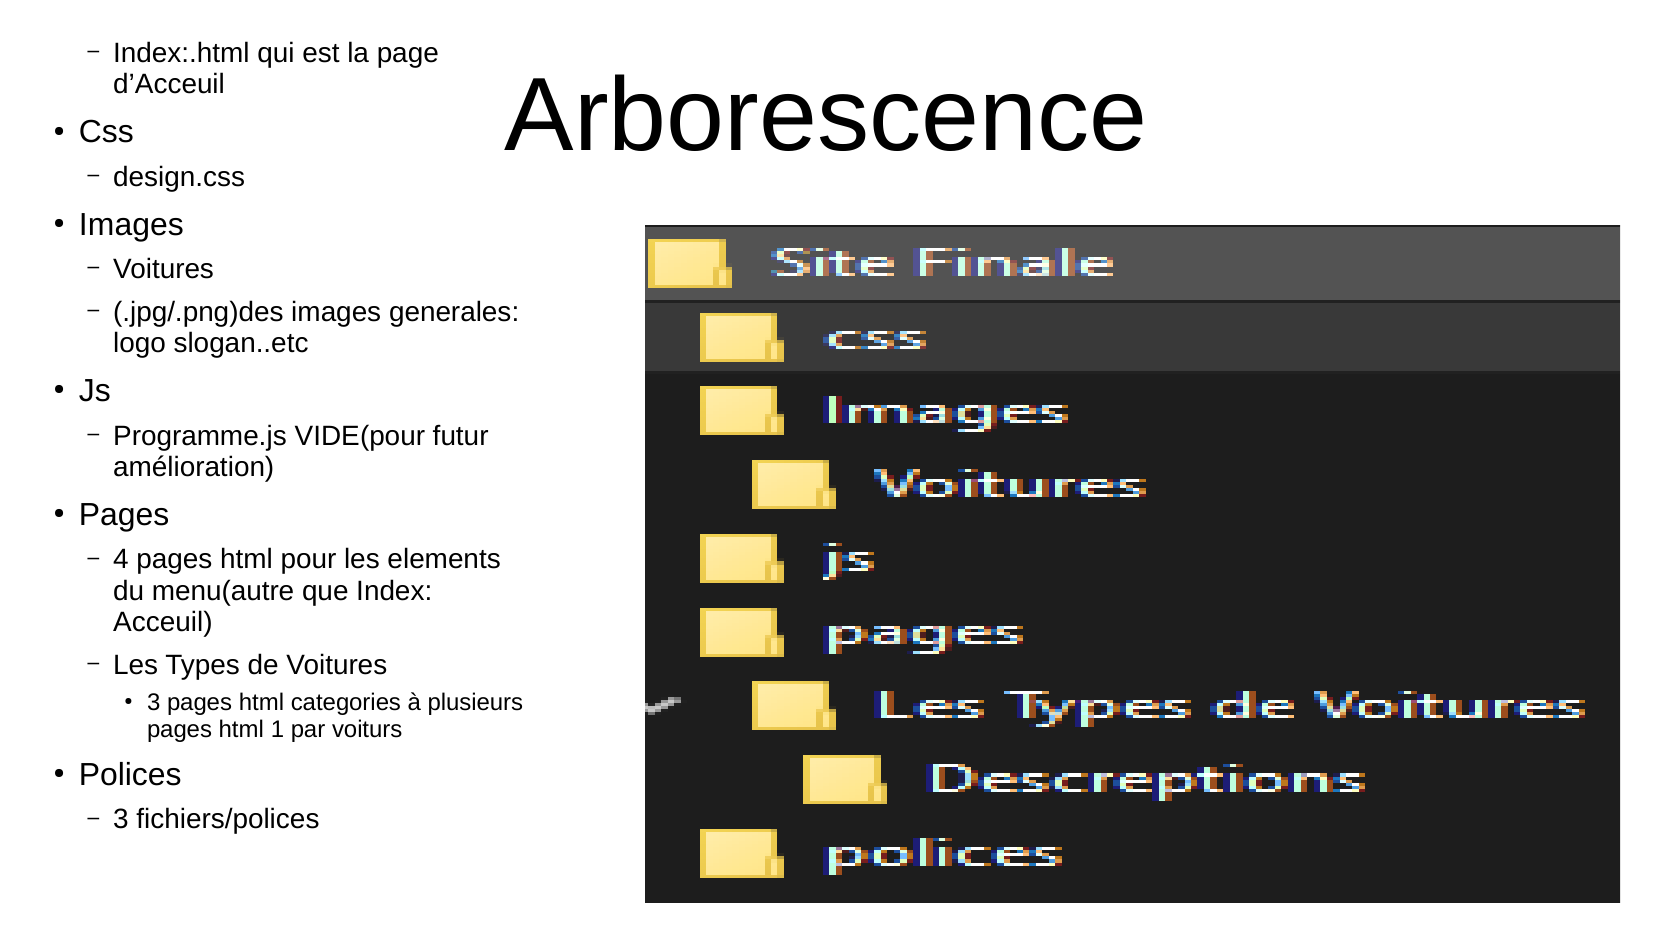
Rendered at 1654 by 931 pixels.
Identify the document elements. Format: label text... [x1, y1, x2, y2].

list Index:.html qui est la page d’Acceuil Css design.css Images Voitures (.jpg/.png)des images generales: logo slogan..etc Js Programme.js VIDE(pour futur amélioration) Pages 4 pages html pour les elements du menu(autre que Index: Acceuil) Les Types de Voitures 3 pages html categories à plusieurs pages html 1 par voiturs Polices 3 fichiers/polices [45, 37, 526, 841]
picture [645, 225, 1621, 903]
title Arborescence [526, 37, 1571, 193]
